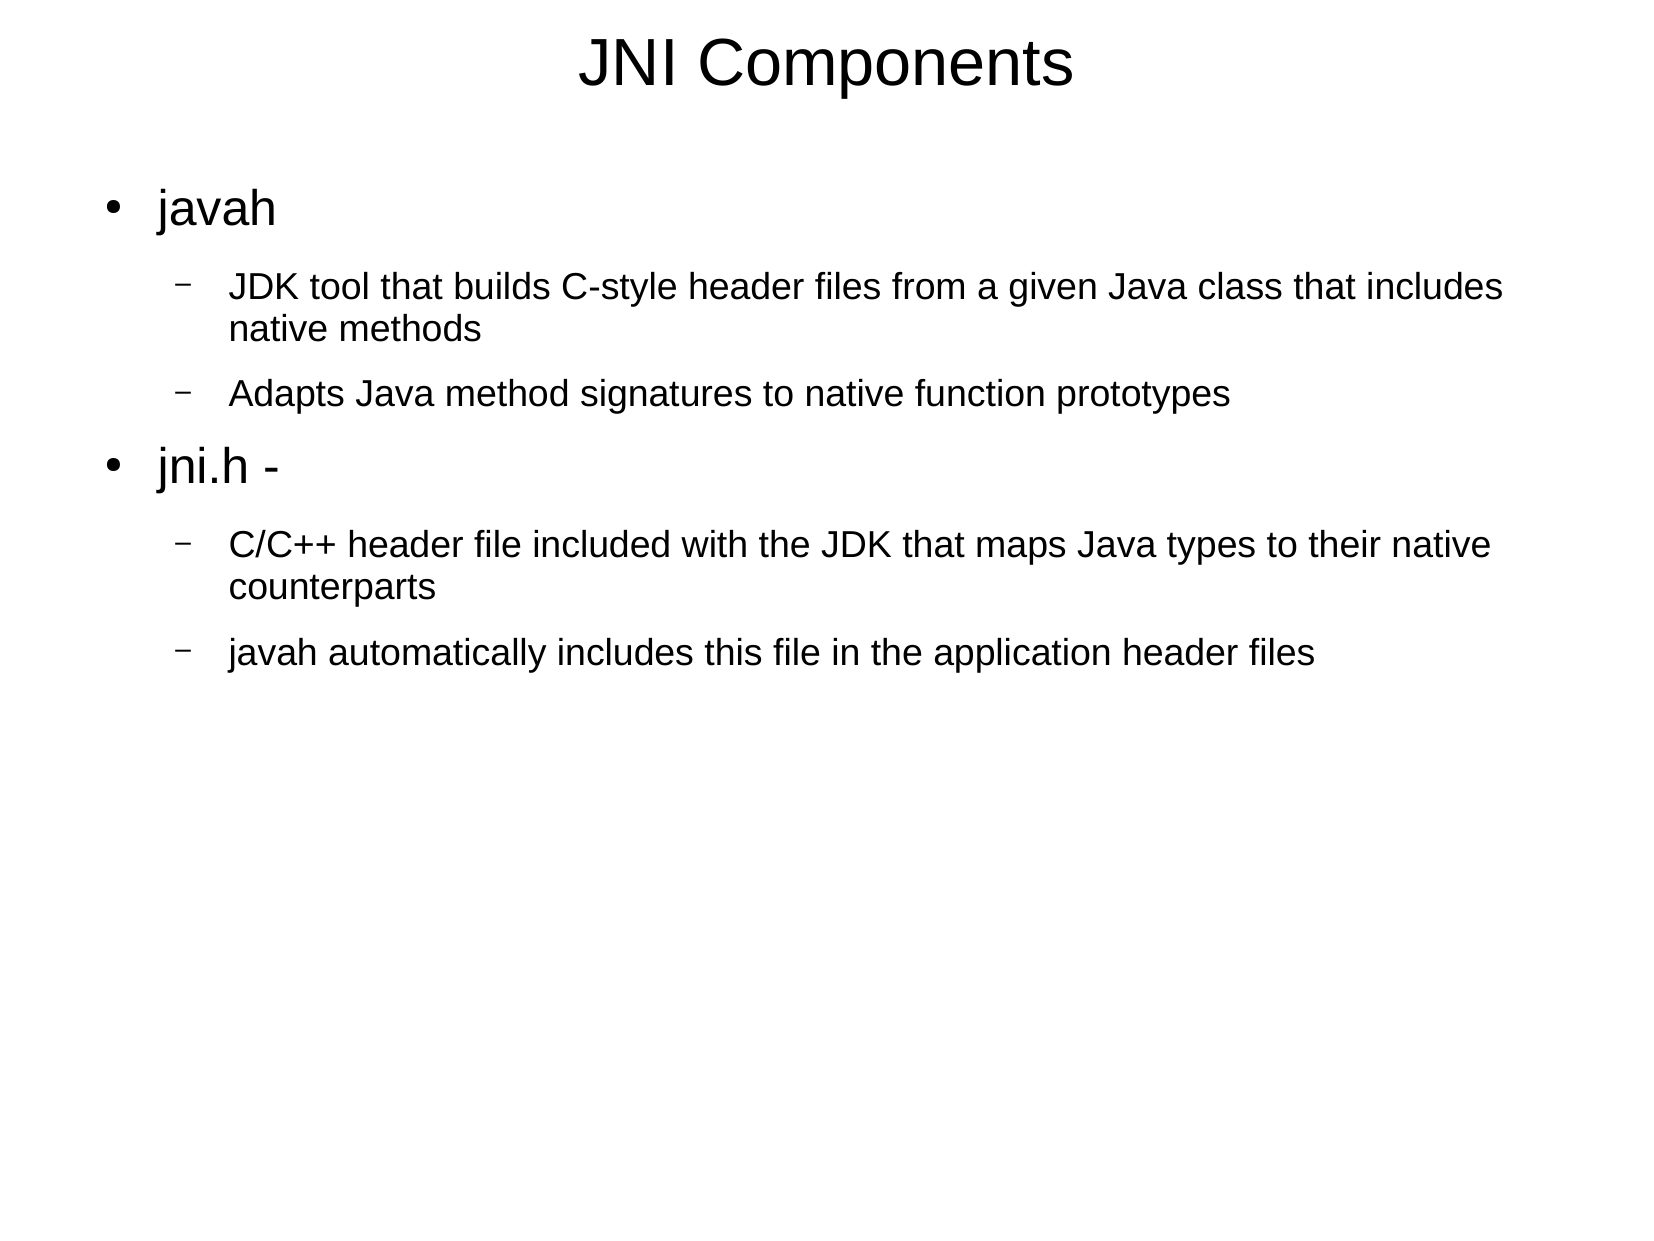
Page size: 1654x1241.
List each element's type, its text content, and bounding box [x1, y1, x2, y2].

list javah JDK tool that builds C-style header files from a given Java class that includes native methods Adapts Java method signatures to native function prototypes jni.h - C/C++ header file included with the JDK that maps Java types to their native counterparts javah automatically includes this file in the application header files [86, 180, 1576, 999]
title JNI Components [82, 19, 1571, 106]
